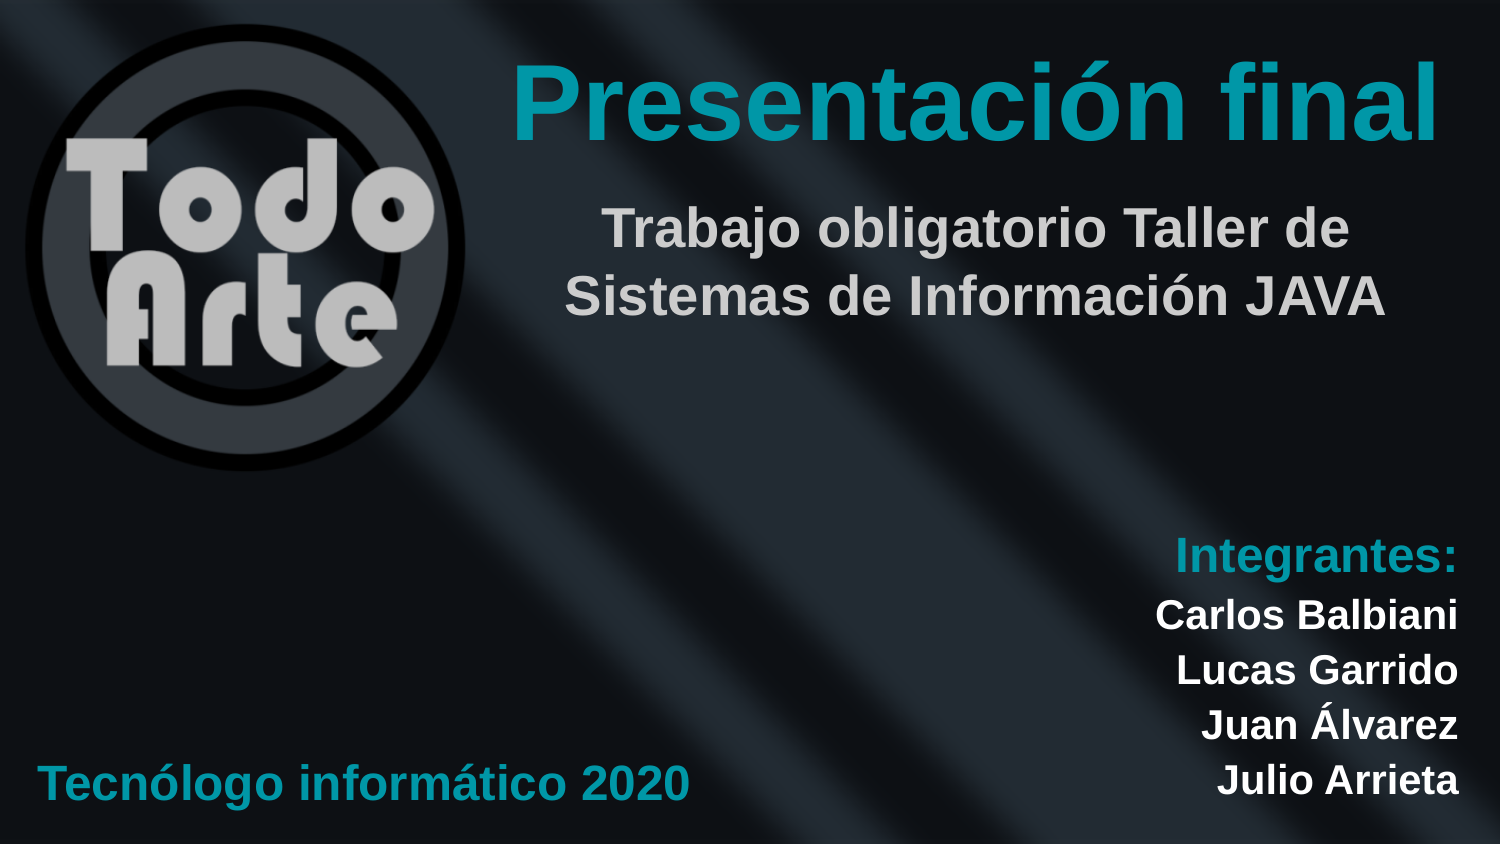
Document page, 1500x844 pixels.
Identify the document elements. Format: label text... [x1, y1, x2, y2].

picture [0, 0, 1500, 844]
subtitle Integrantes: Carlos Balbiani Lucas Garrido Juan Álvarez Julio Arrieta [1125, 502, 1474, 815]
title Presentación final [490, 63, 1463, 176]
subtitle Tecnólogo informático 2020 [22, 729, 731, 801]
subtitle Trabajo obligatorio Taller de Sistemas de Información JAVA [478, 176, 1474, 361]
